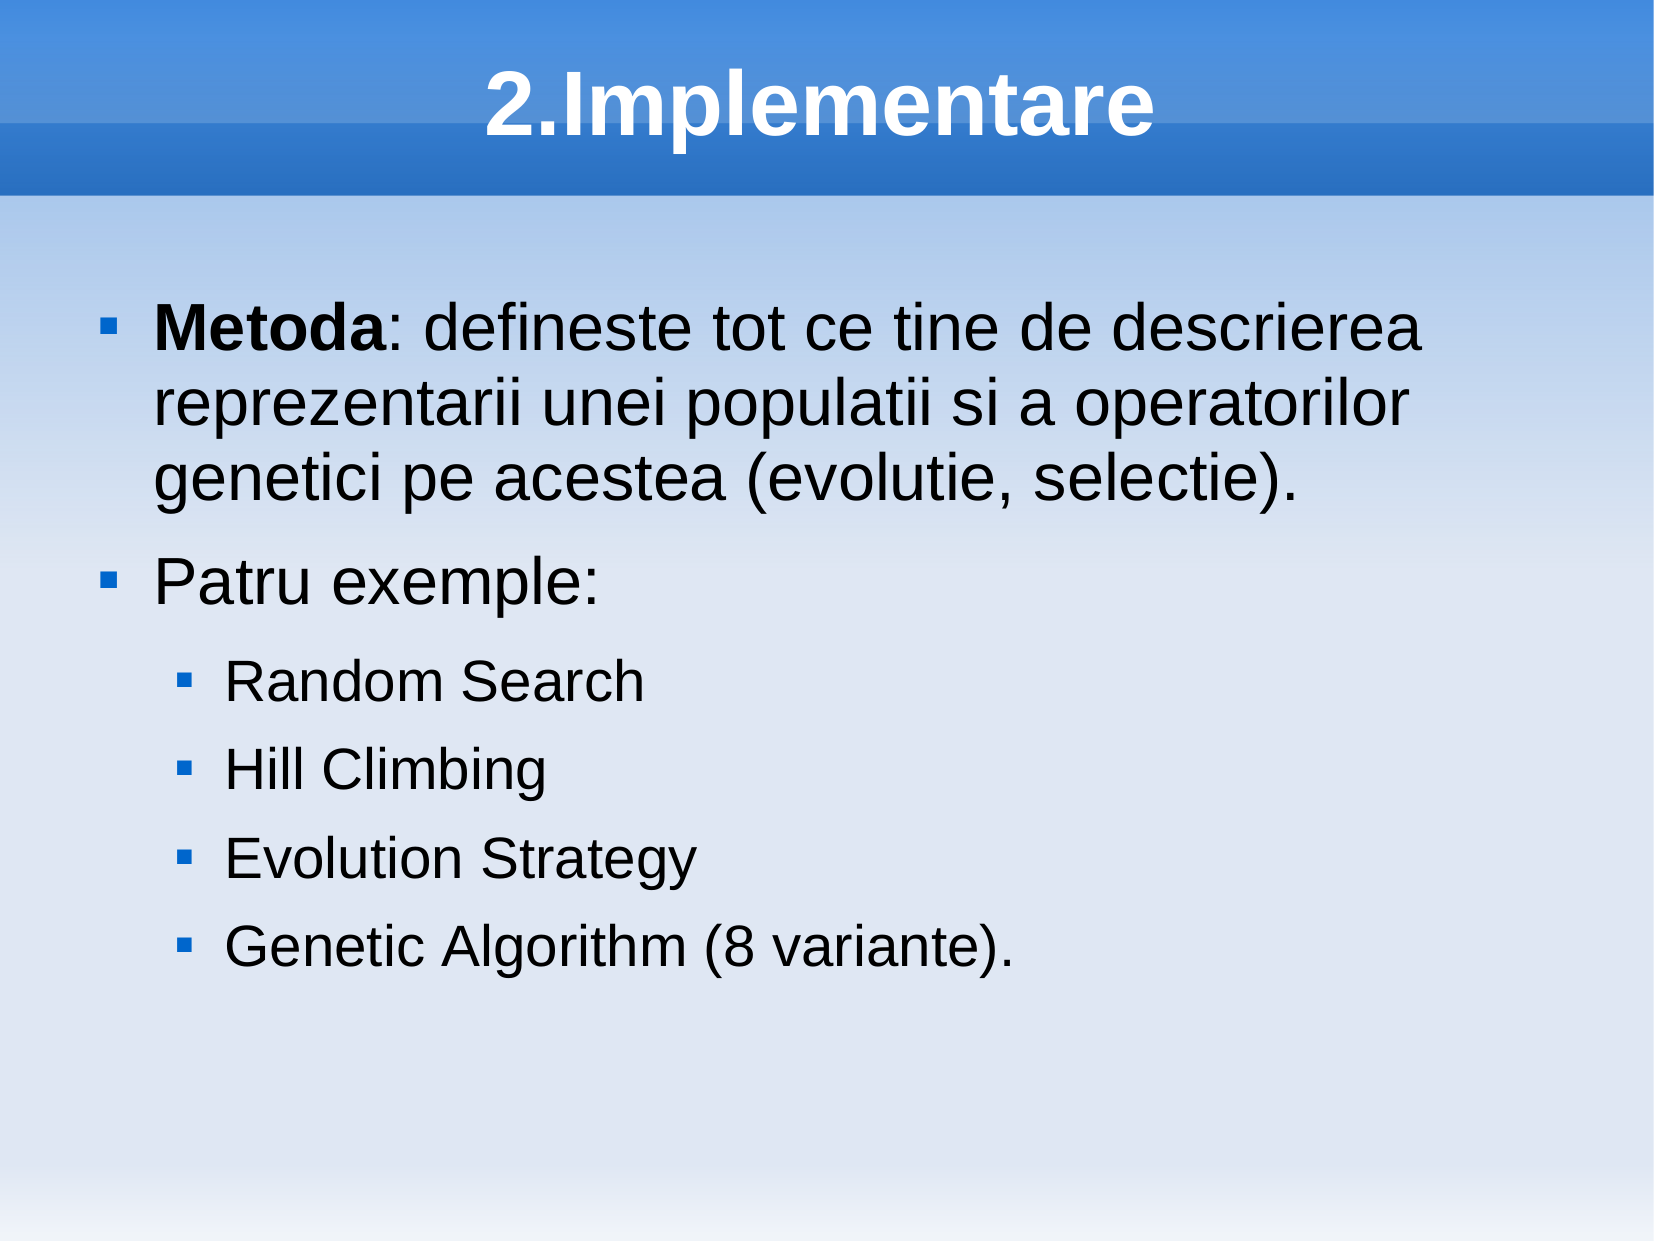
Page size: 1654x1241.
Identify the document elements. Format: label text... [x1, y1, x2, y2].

picture [0, 0, 1654, 1241]
list Metoda: defineste tot ce tine de descrierea reprezentarii unei populatii si a operatorilor genetici pe acestea (evolutie, selectie). Patru exemple: Random Search Hill Climbing Evolution Strategy Genetic Algorithm (8 variante). [82, 290, 1571, 1094]
title 2.Implementare [76, 7, 1565, 200]
